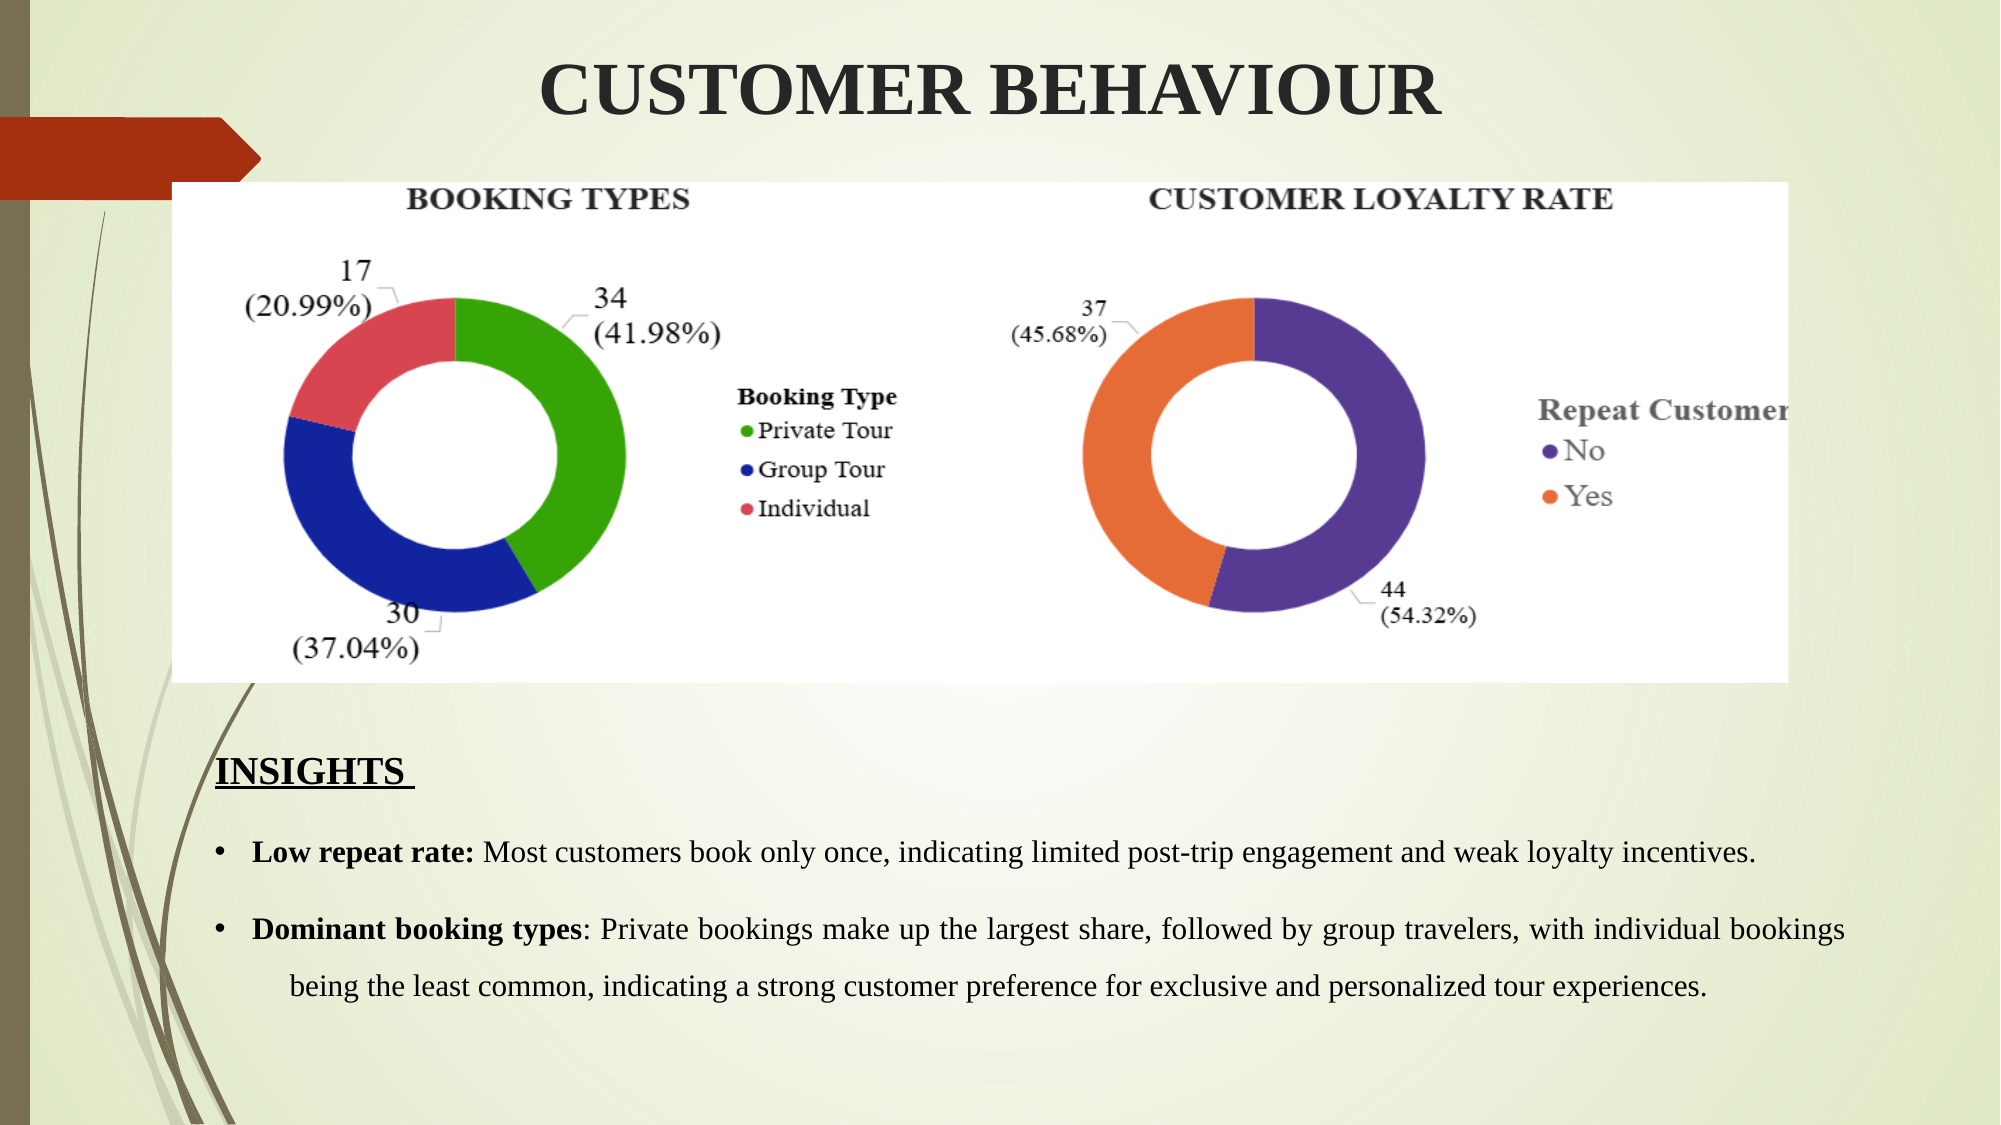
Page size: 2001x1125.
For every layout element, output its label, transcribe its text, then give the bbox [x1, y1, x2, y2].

title CUSTOMER BEHAVIOUR [137, 32, 1863, 172]
text_box INSIGHTS Low repeat rate: Most customers book only once, indicating limited post-trip engagement and weak loyalty incentives. Dominant booking types: Private bookings make up the largest share, followed by group travelers, with individual bookings being the least common, indicating a strong customer preference for exclusive and personalized tour experiences. [199, 713, 1863, 1020]
picture [171, 182, 1789, 684]
